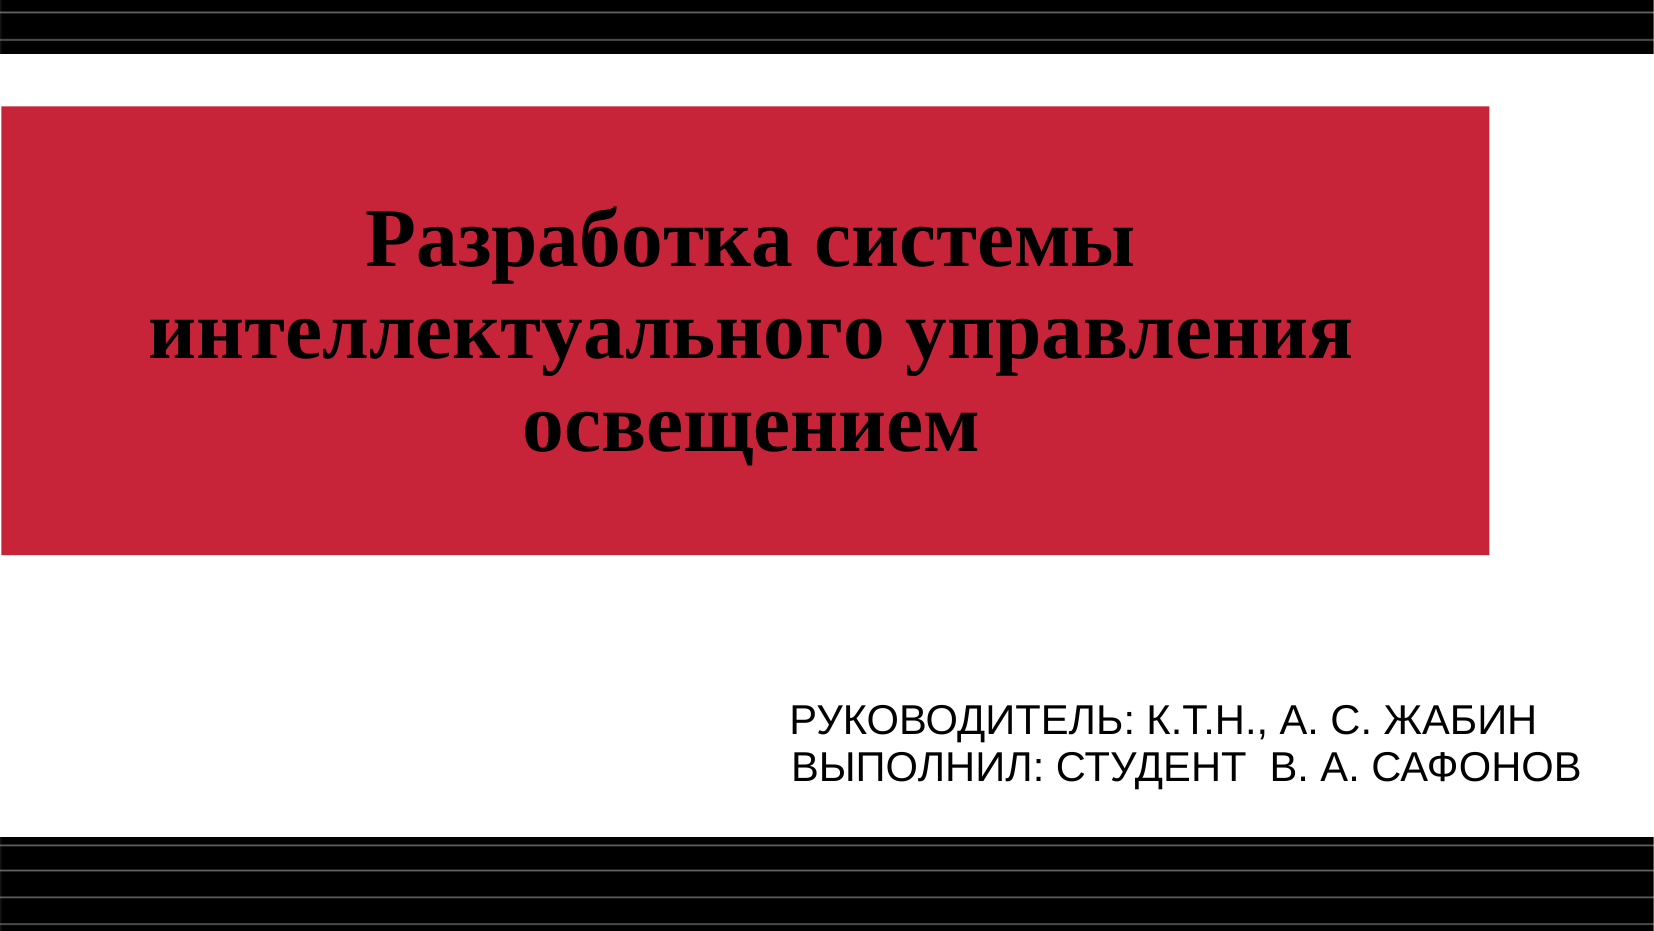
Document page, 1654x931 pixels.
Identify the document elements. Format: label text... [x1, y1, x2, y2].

picture [0, 837, 1654, 931]
subtitle РУКОВОДИТЕЛЬ: К.Т.Н., А. С. ЖАБИН ВЫПОЛНИЛ: СТУДЕНТ В. А. САФОНОВ [732, 696, 1595, 804]
title Разработка системы интеллектуального управления освещением [1, 106, 1490, 556]
picture [0, 0, 1654, 54]
